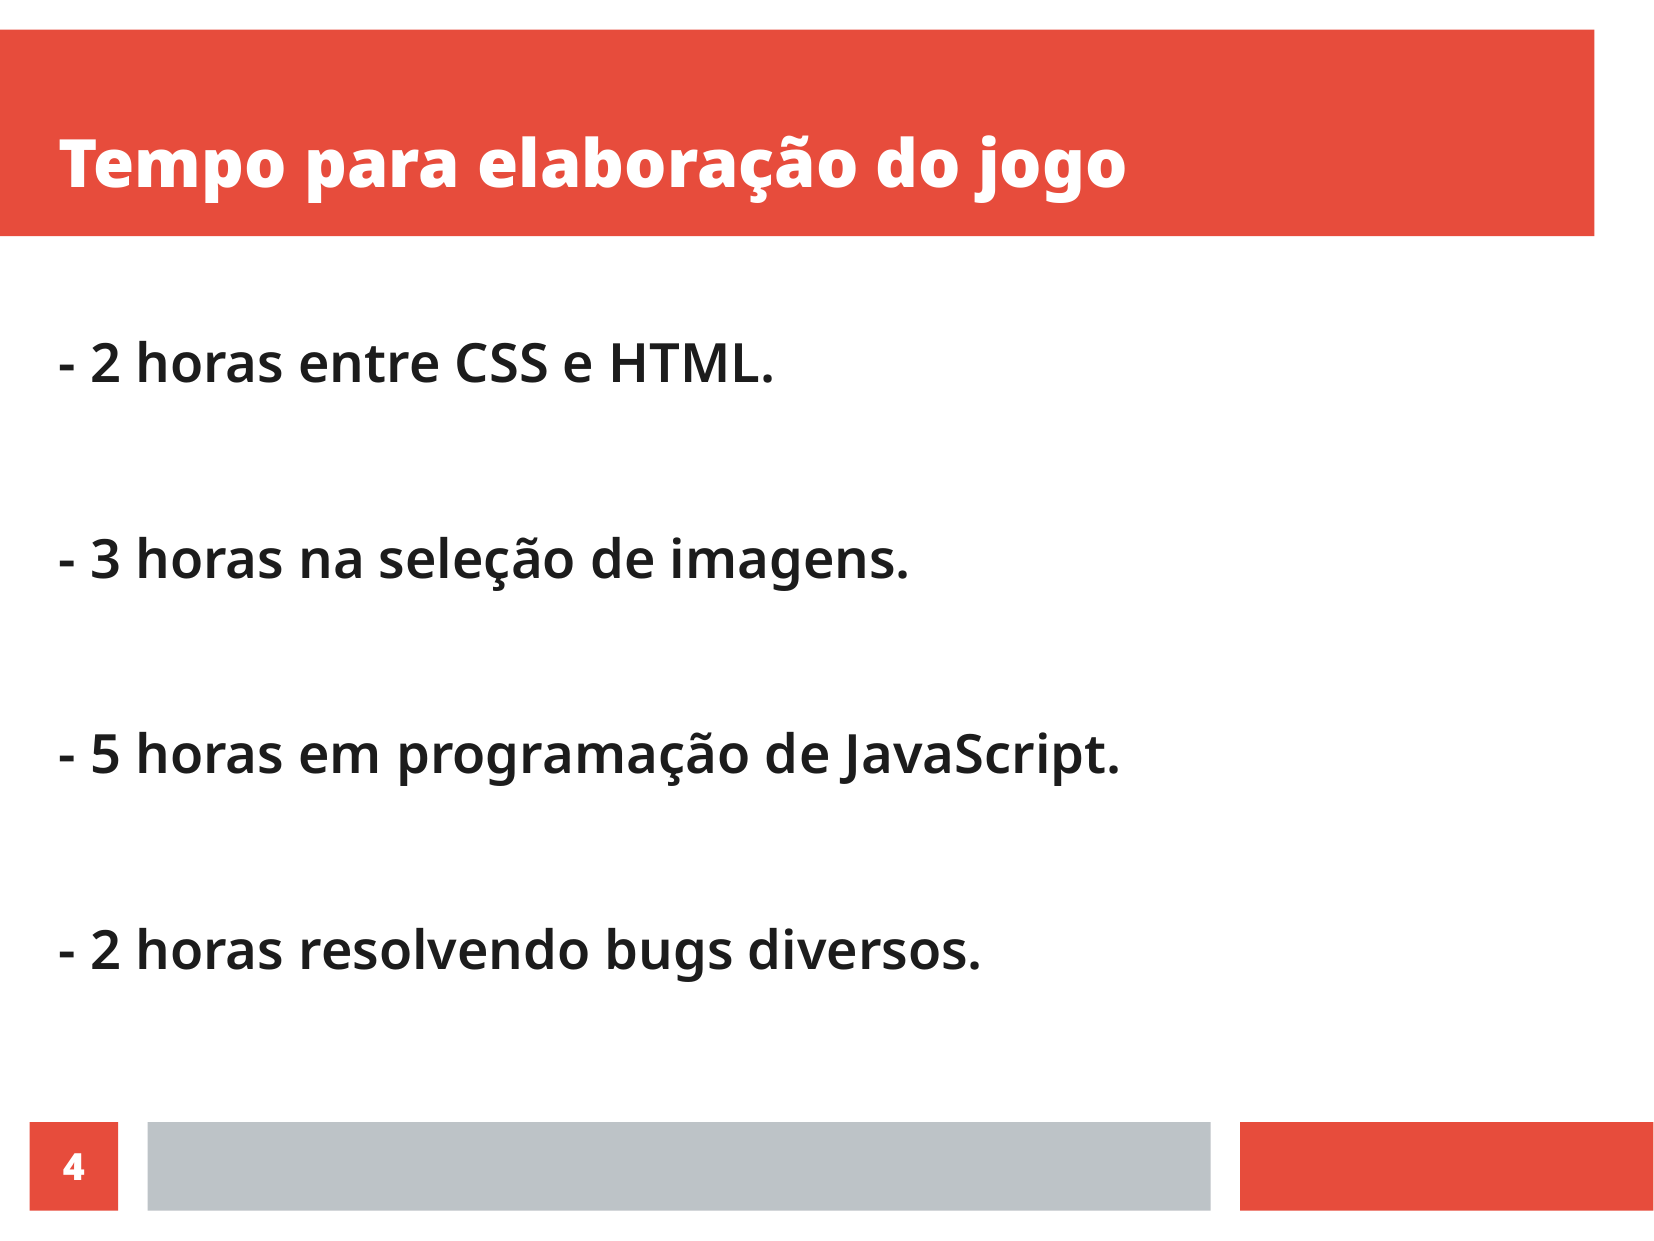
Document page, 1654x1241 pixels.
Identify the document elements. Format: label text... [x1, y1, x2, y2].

list - 2 horas entre CSS e HTML. - 3 horas na seleção de imagens. - 5 horas em programação de JavaScript. - 2 horas resolvendo bugs diversos. [59, 324, 1565, 1093]
title Tempo para elaboração do jogo [59, 59, 1595, 207]
